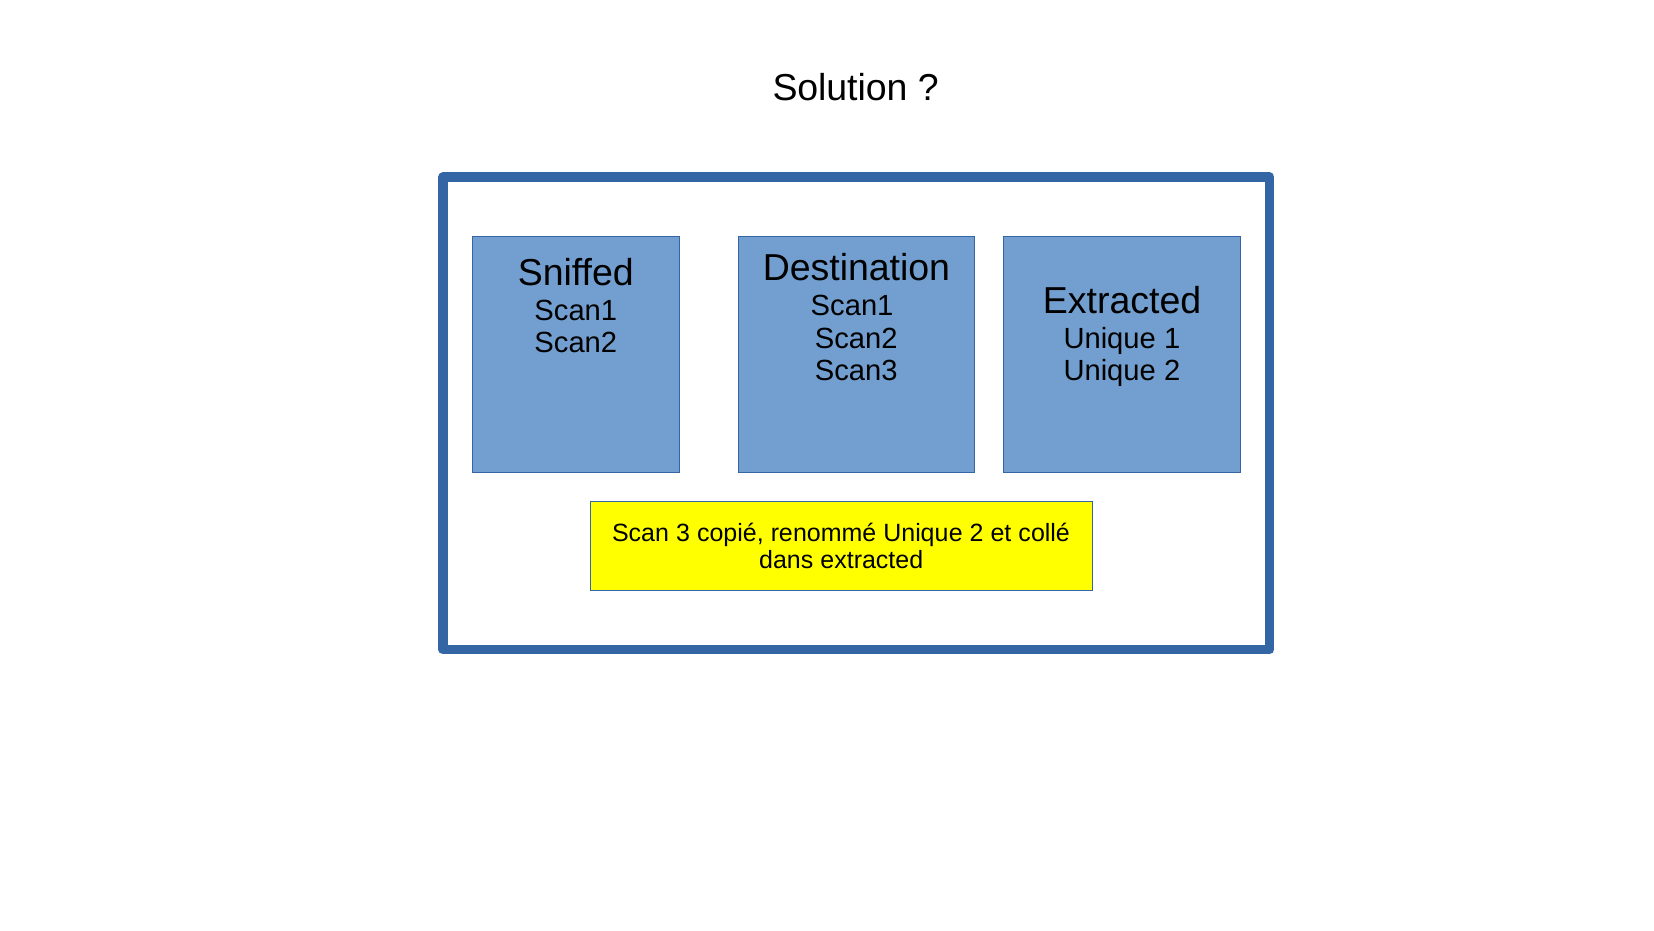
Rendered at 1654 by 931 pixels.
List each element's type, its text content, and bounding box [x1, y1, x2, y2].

text_box Scan 3 copié, renommé Unique 2 et collé dans extracted [590, 501, 1093, 591]
text_box [442, 177, 1270, 650]
text_box Solution ? [620, 59, 1092, 124]
